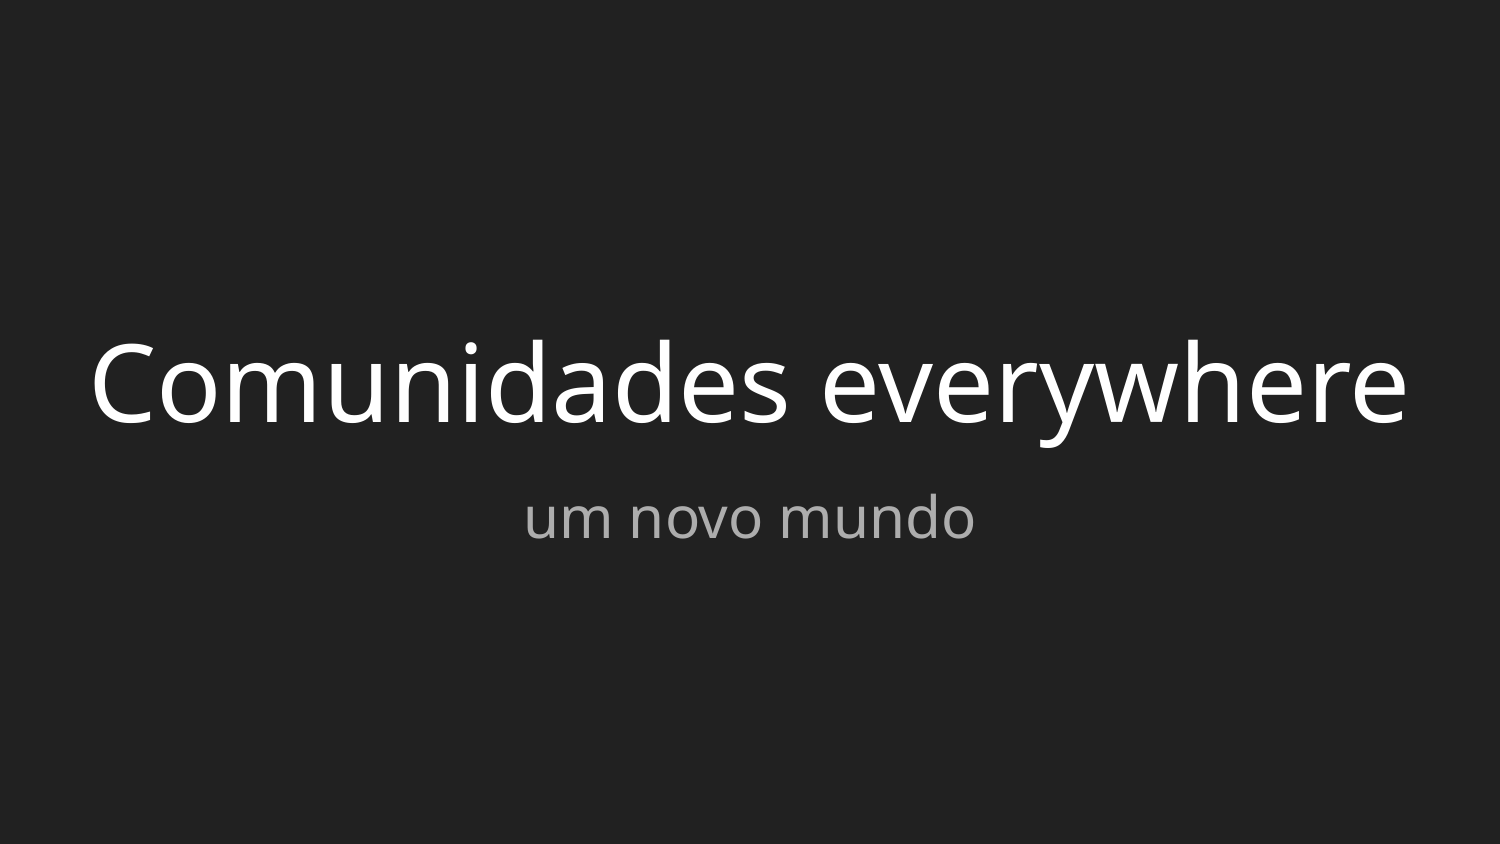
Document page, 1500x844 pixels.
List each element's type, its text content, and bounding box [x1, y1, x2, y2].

text_box um novo mundo [51, 464, 1449, 595]
text_box Comunidades everywhere [51, 122, 1449, 459]
